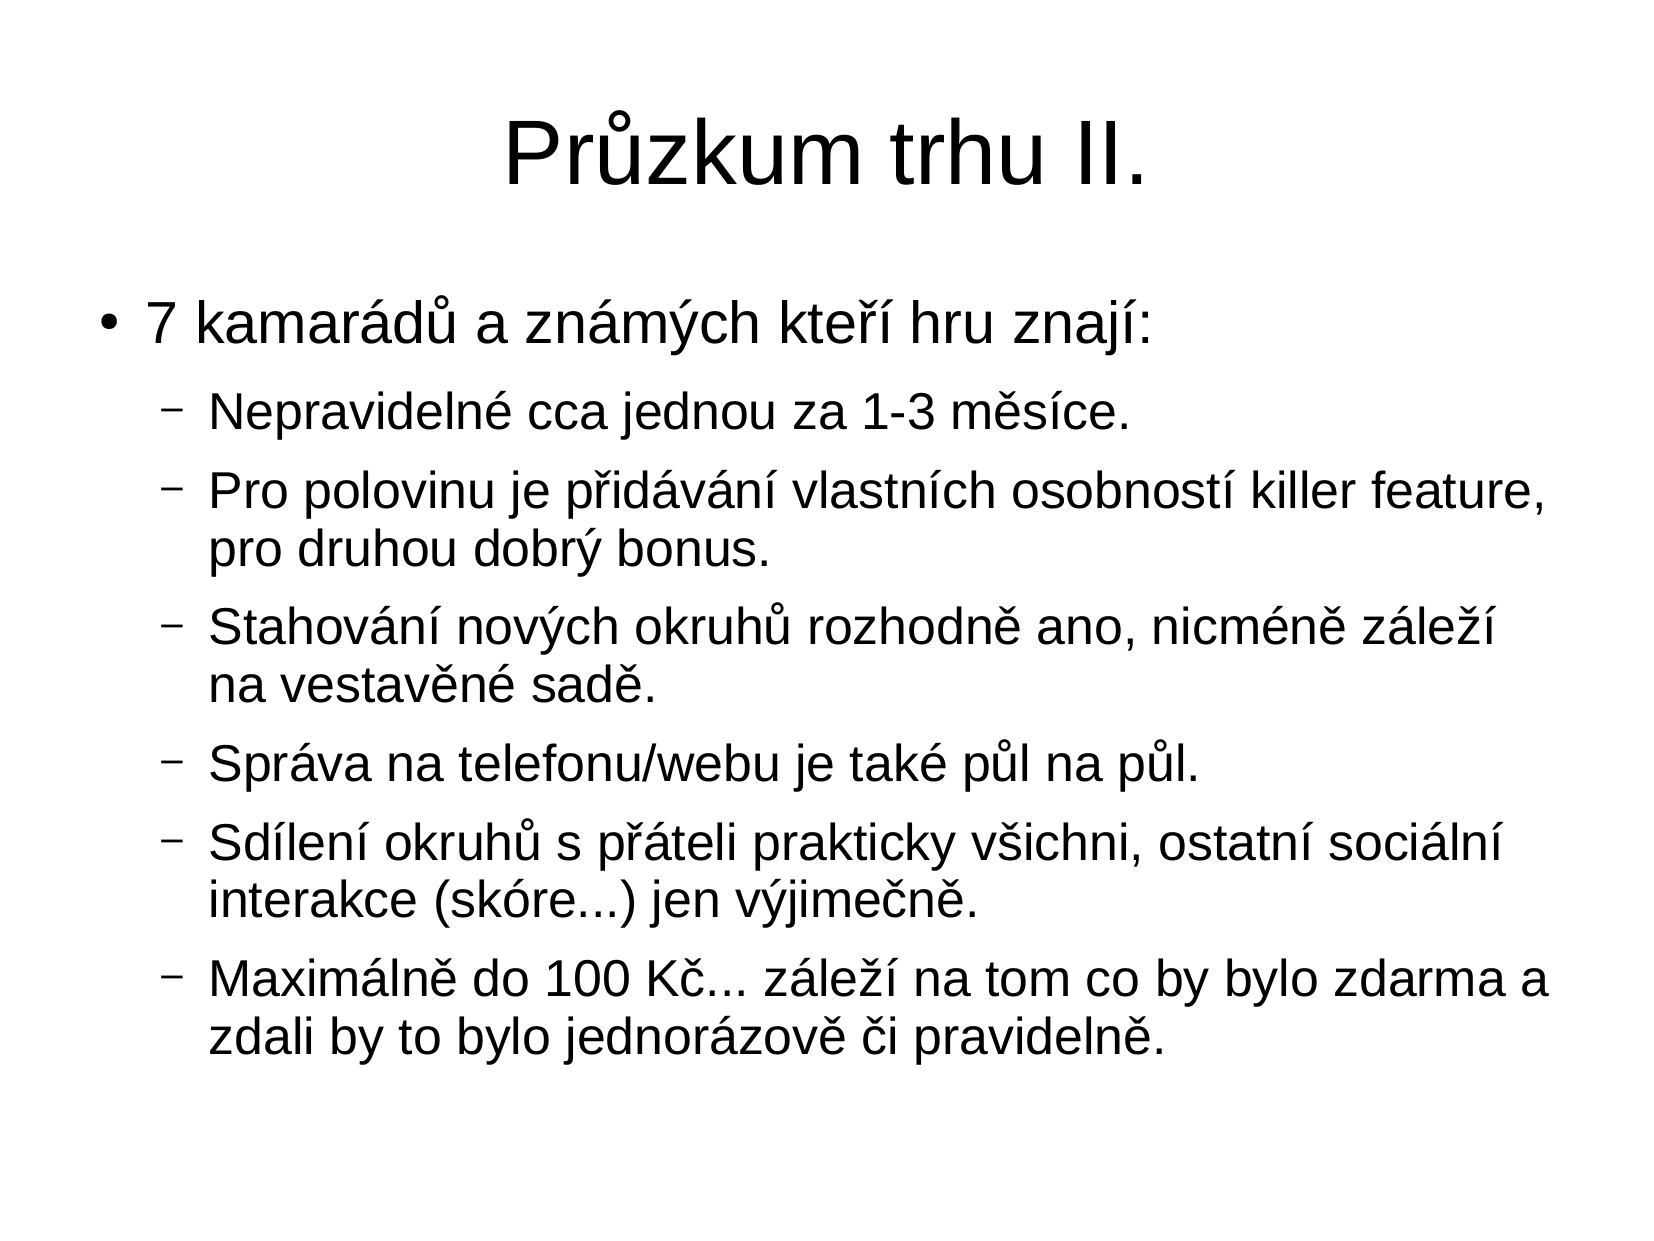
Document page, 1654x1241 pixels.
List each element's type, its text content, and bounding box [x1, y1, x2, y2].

title Průzkum trhu II. [82, 49, 1571, 257]
list 7 kamarádů a známých kteří hru znají: Nepravidelné cca jednou za 1-3 měsíce. Pro polovinu je přidávání vlastních osobností killer feature, pro druhou dobrý bonus. Stahování nových okruhů rozhodně ano, nicméně záleží na vestavěné sadě. Správa na telefonu/webu je také půl na půl. Sdílení okruhů s přáteli prakticky všichni, ostatní sociální interakce (skóre...) jen výjimečně. Maximálně do 100 Kč... záleží na tom co by bylo zdarma a zdali by to bylo jednorázově či pravidelně. [82, 290, 1571, 1075]
